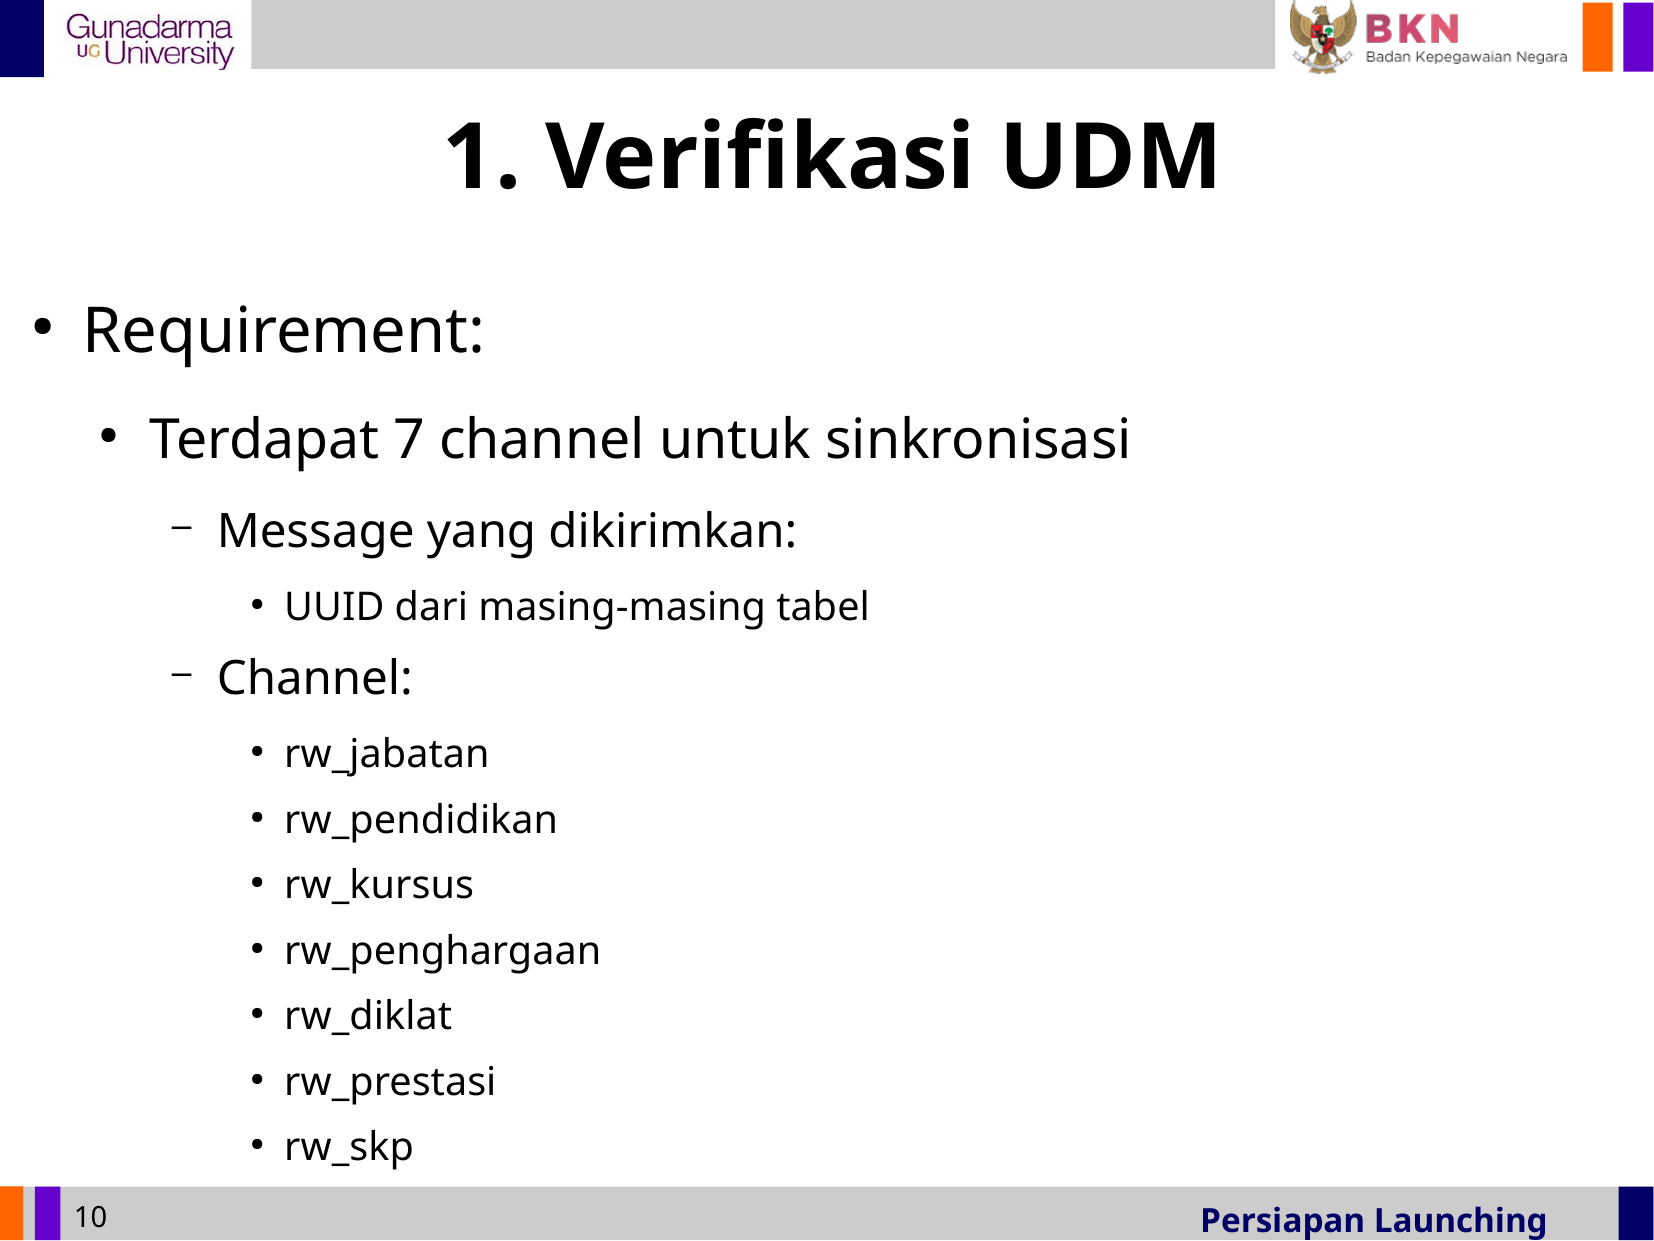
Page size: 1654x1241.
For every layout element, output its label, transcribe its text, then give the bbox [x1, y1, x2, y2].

title 1. Verifikasi UDM [77, 90, 1591, 217]
list Requirement: Terdapat 7 channel untuk sinkronisasi Message yang dikirimkan: UUID dari masing-masing tabel Channel: rw_jabatan rw_pendidikan rw_kursus rw_penghargaan rw_diklat rw_prestasi rw_skp [14, 285, 1630, 1176]
picture [65, 0, 235, 70]
picture [1290, 0, 1567, 74]
